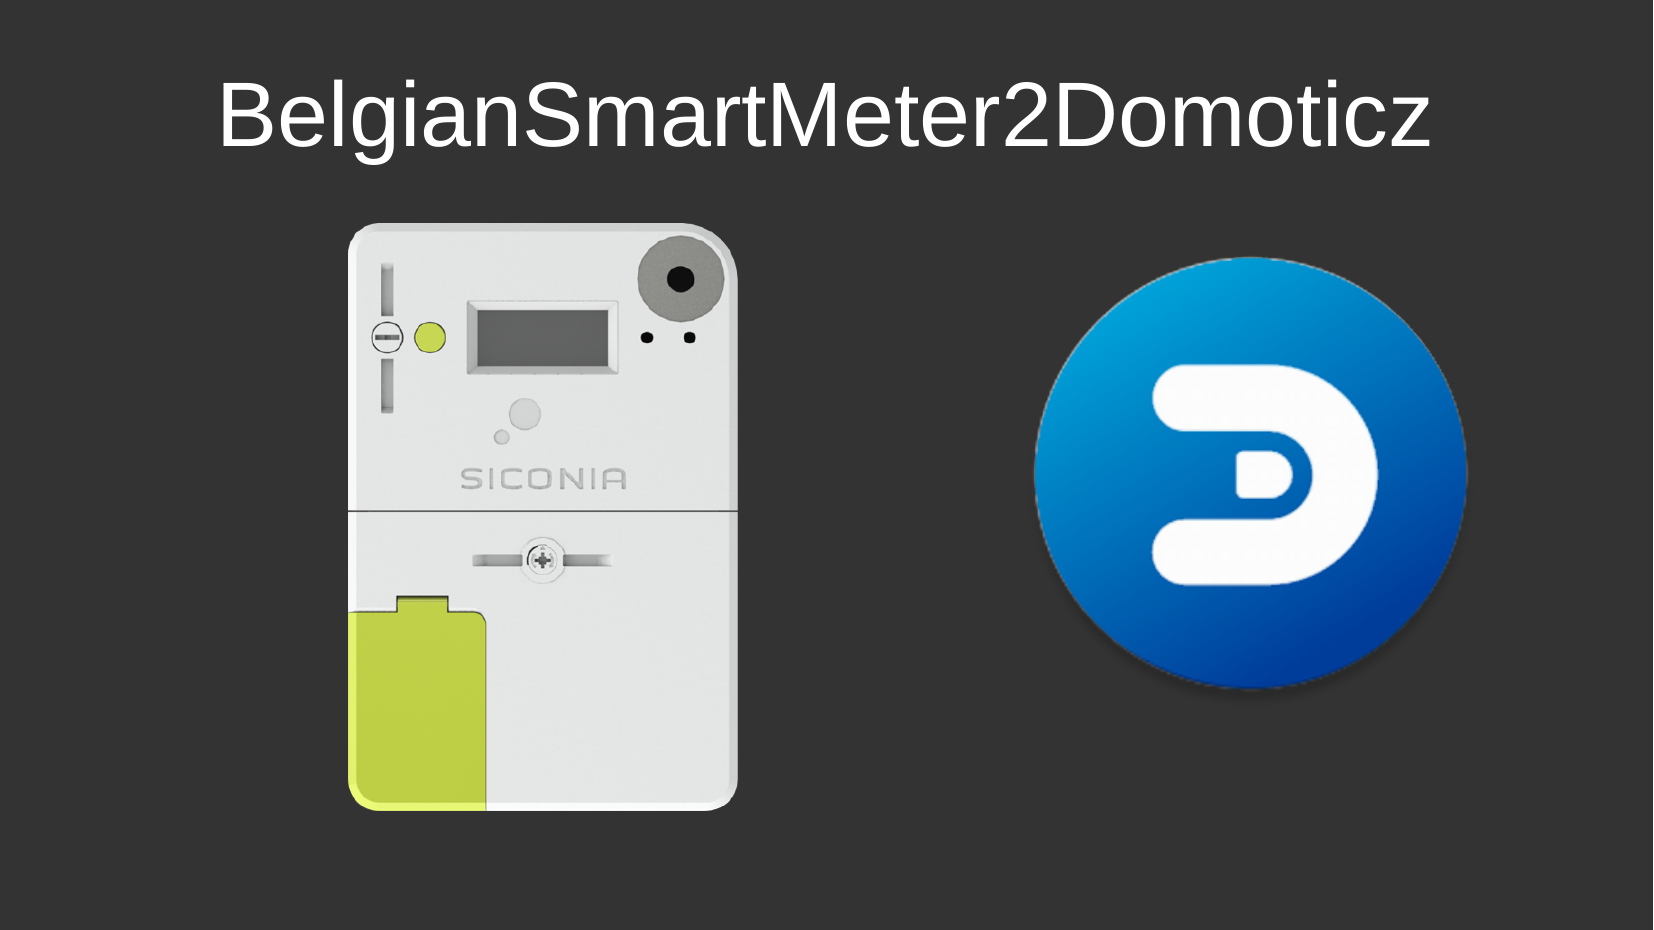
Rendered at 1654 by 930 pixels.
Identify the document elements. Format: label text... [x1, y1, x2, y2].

title BelgianSmartMeter2Domoticz [82, 37, 1571, 193]
picture [60, 194, 1486, 844]
